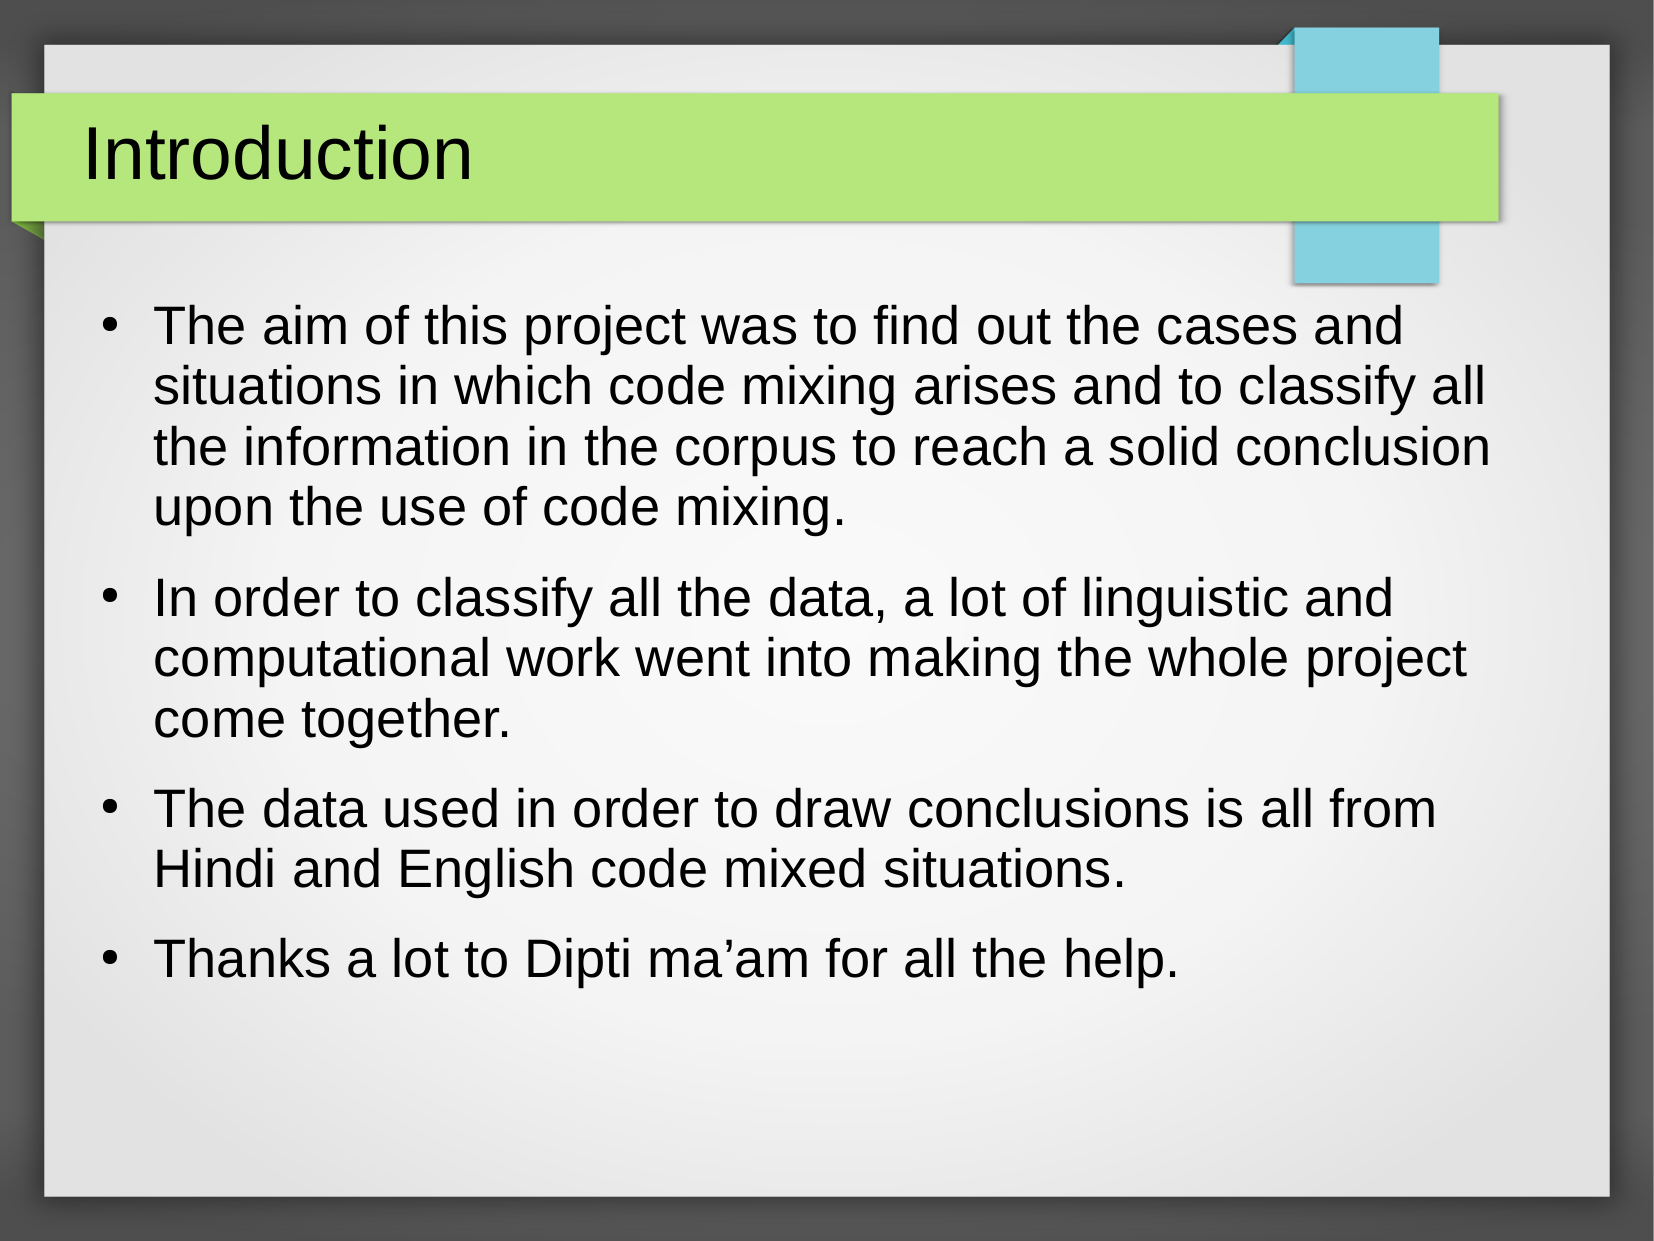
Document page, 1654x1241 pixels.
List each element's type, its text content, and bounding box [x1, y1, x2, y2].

picture [0, 0, 1654, 1241]
title Introduction [82, 94, 1264, 213]
list The aim of this project was to find out the cases and situations in which code mixing arises and to classify all the information in the corpus to reach a solid conclusion upon the use of code mixing. In order to classify all the data, a lot of linguistic and computational work went into making the whole project come together. The data used in order to draw conclusions is all from Hindi and English code mixed situations. Thanks a lot to Dipti ma’am for all the help. [82, 295, 1571, 1015]
